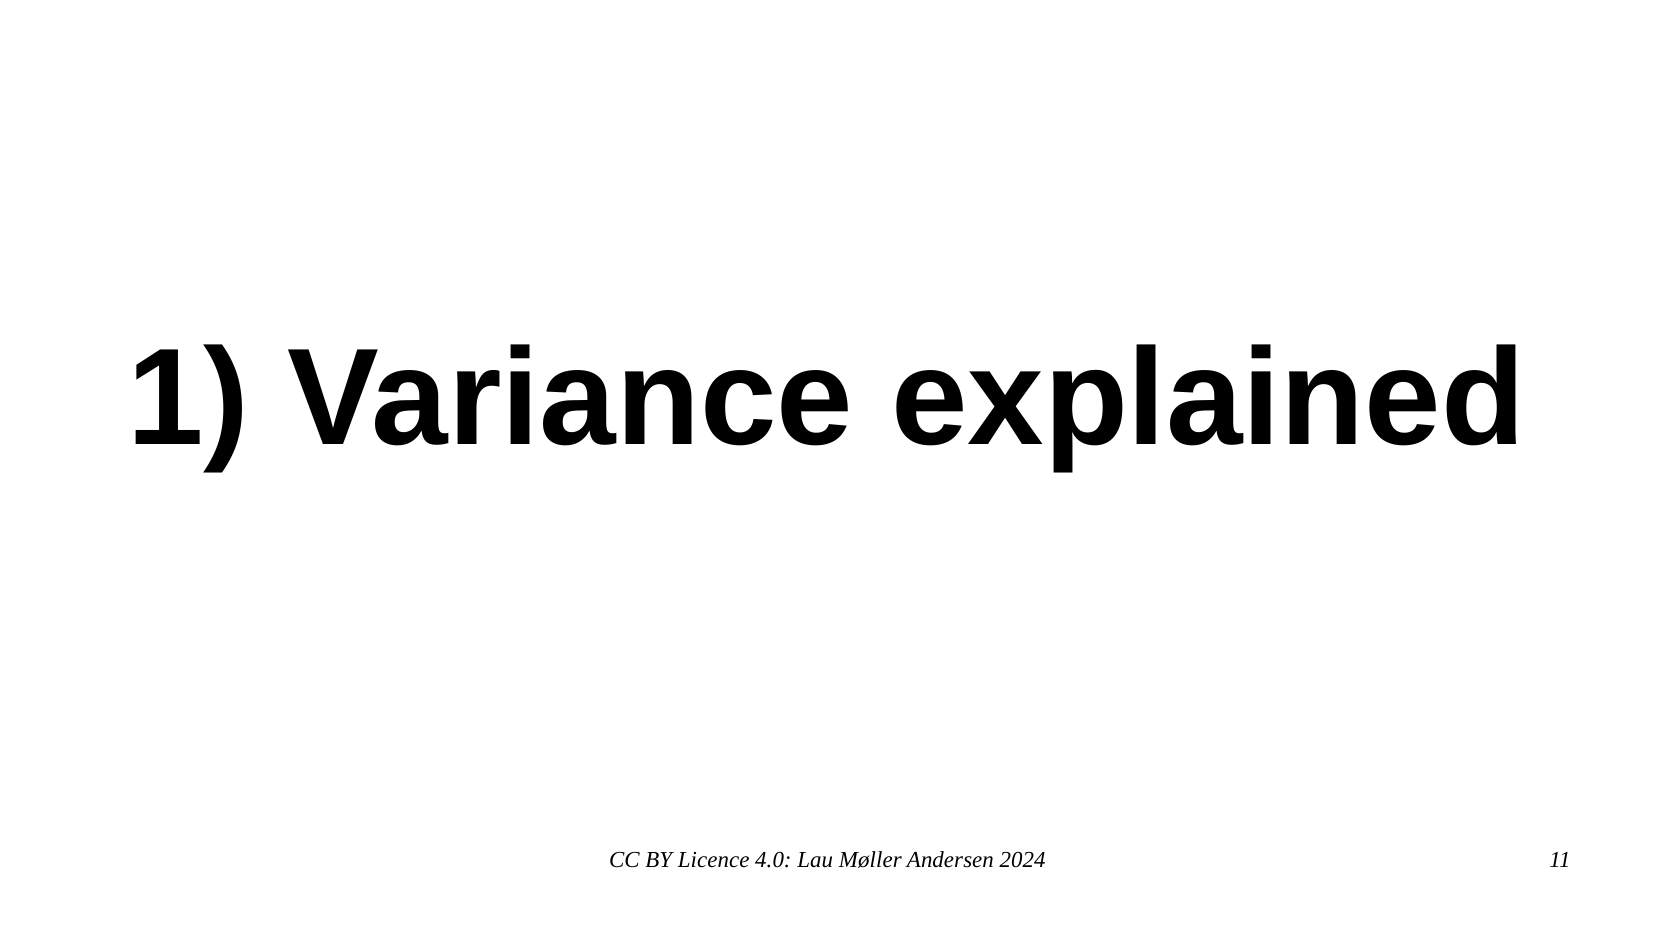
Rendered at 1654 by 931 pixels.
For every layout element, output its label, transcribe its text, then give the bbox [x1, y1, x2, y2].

subtitle 1) Variance explained [82, 37, 1571, 757]
